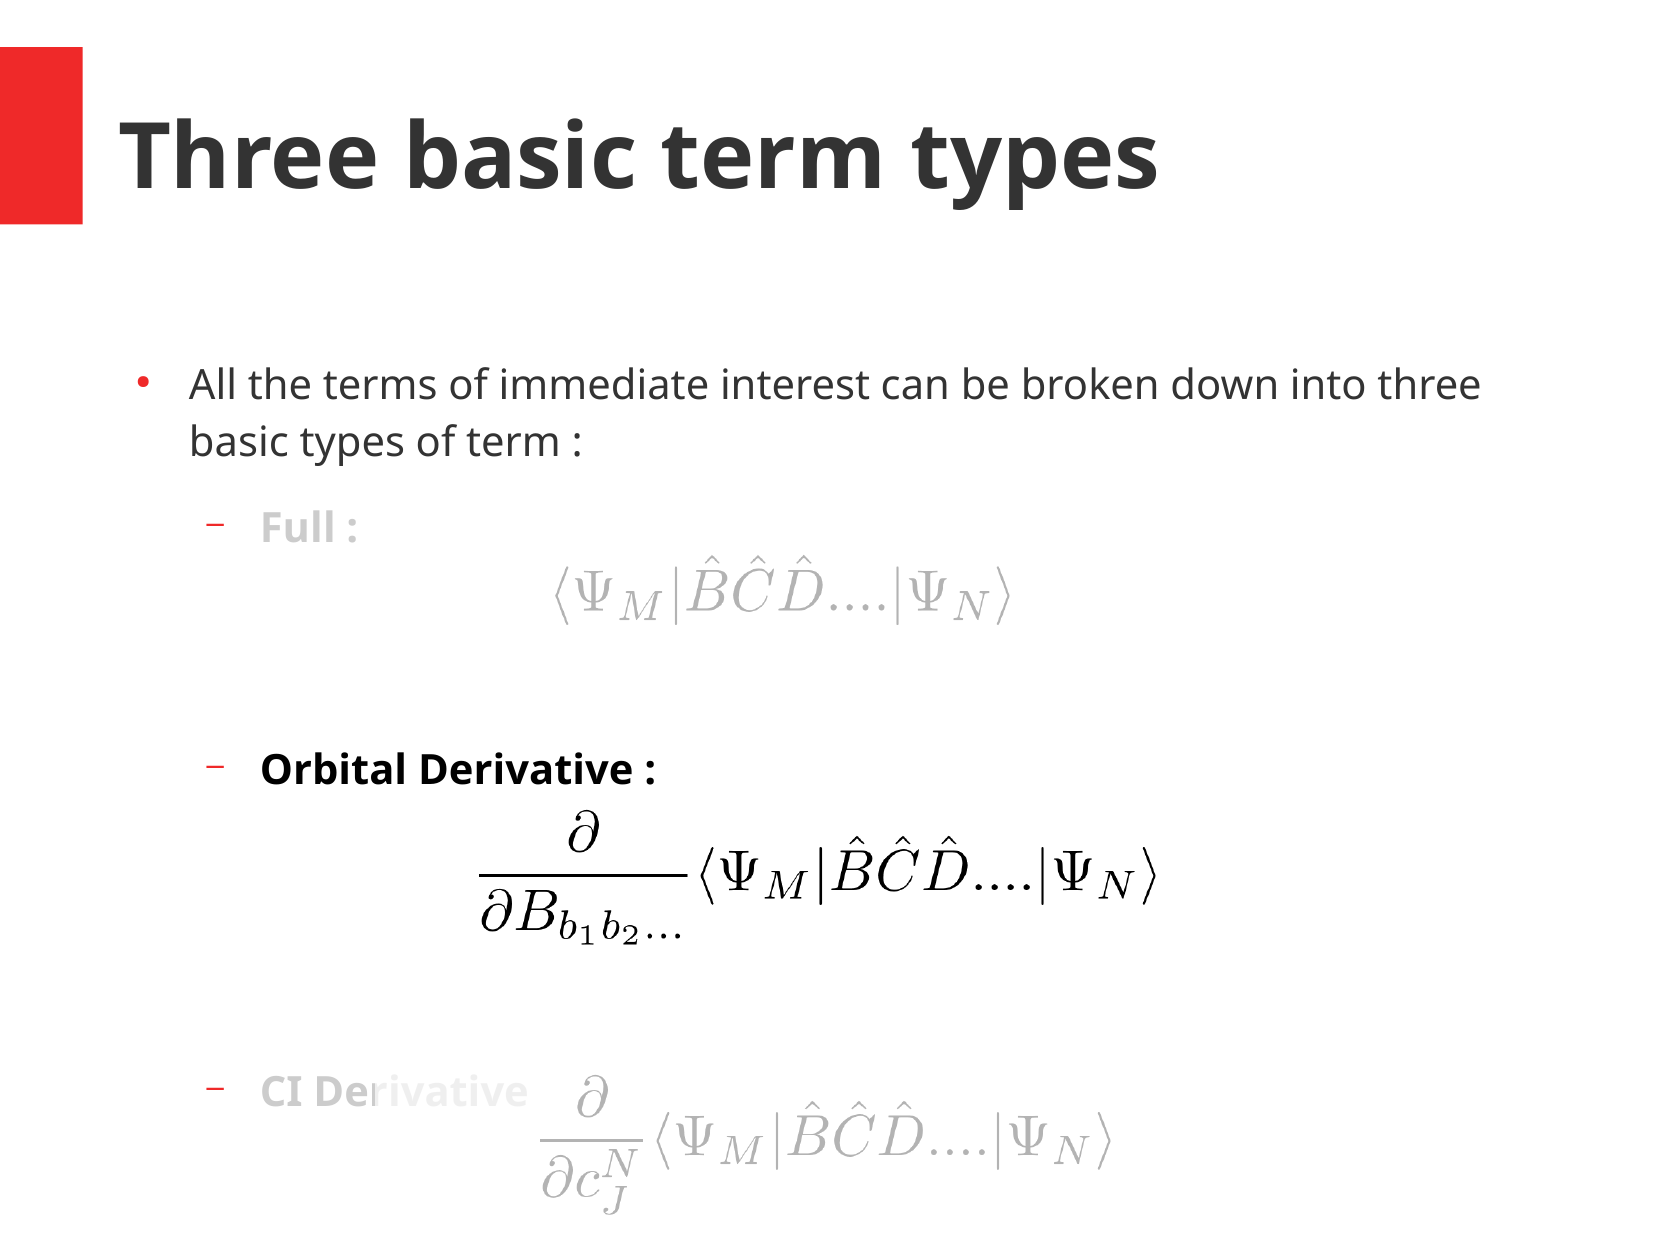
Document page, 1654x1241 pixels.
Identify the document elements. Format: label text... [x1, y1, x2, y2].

text_box [420, 524, 1201, 675]
text_box [375, 1064, 1156, 1216]
picture [479, 809, 1156, 946]
list All the terms of immediate interest can be broken down into three basic types of term : Full : Orbital Derivative : CI Derivative : [118, 354, 1536, 601]
title Three basic term types [118, 49, 1571, 257]
